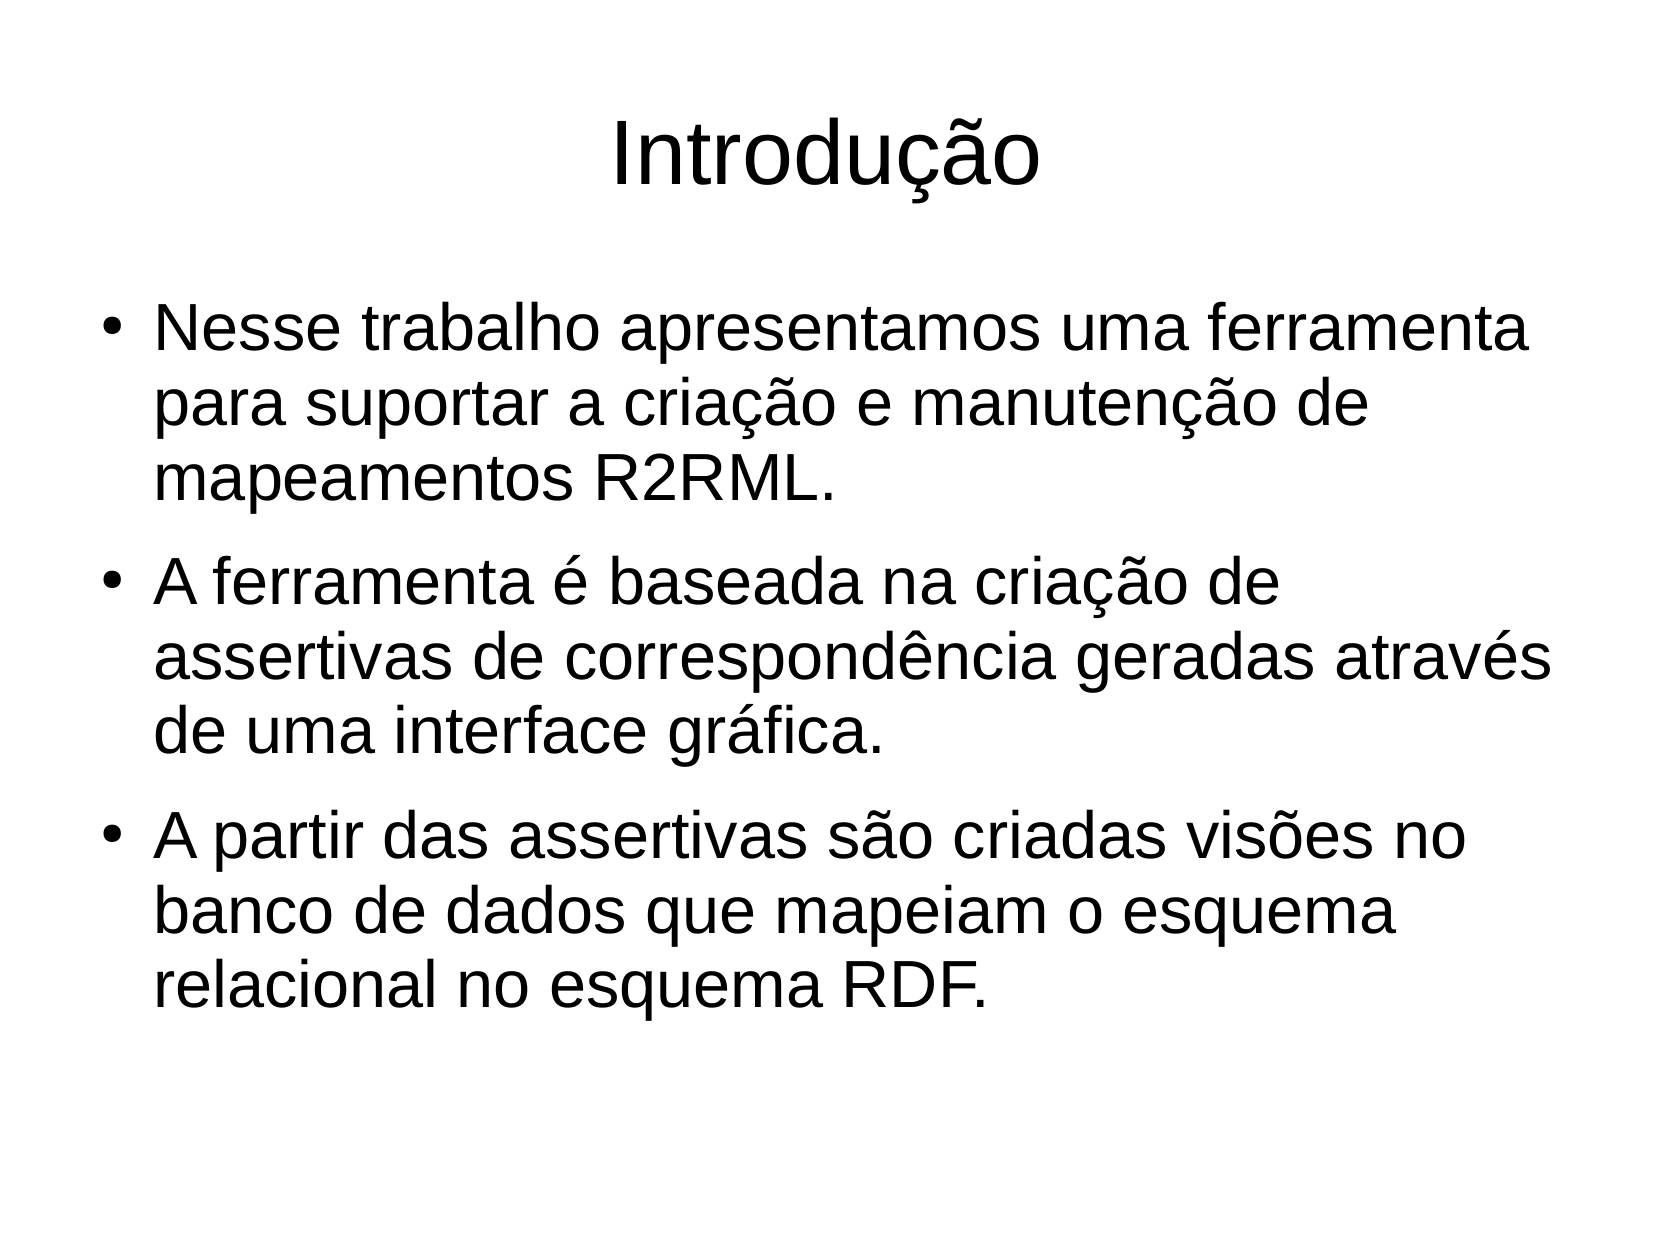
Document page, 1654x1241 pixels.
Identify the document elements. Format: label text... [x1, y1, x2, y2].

title Introdução [82, 56, 1571, 250]
list Nesse trabalho apresentamos uma ferramenta para suportar a criação e manutenção de mapeamentos R2RML. A ferramenta é baseada na criação de assertivas de correspondência geradas através de uma interface gráfica. A partir das assertivas são criadas visões no banco de dados que mapeiam o esquema relacional no esquema RDF. [82, 290, 1571, 1094]
